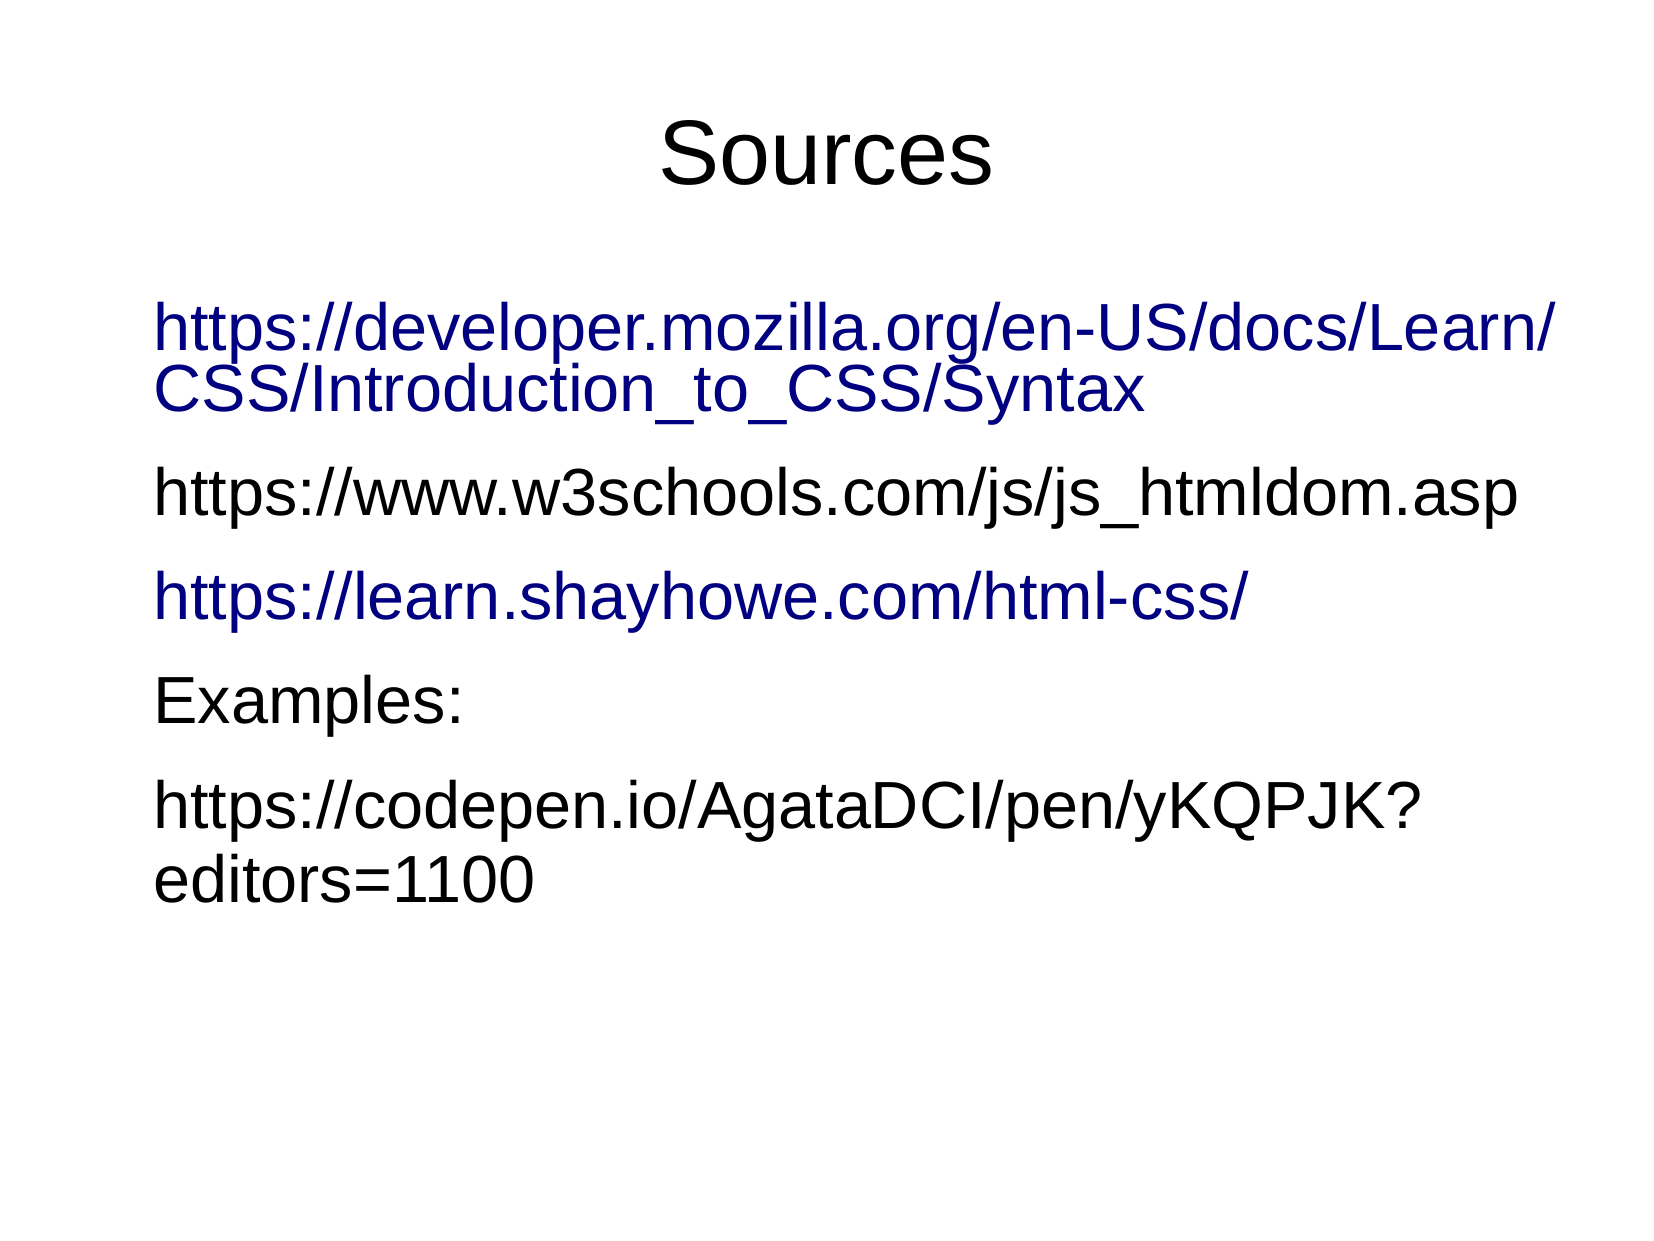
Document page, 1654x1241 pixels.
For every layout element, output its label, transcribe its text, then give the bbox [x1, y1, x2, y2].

list https://developer.mozilla.org/en-US/docs/Learn/CSS/Introduction_to_CSS/Syntax https://www.w3schools.com/js/js_htmldom.asp https://learn.shayhowe.com/html-css/ Examples: https://codepen.io/AgataDCI/pen/yKQPJK?editors=1100 [82, 290, 1571, 1010]
title Sources [82, 49, 1571, 257]
